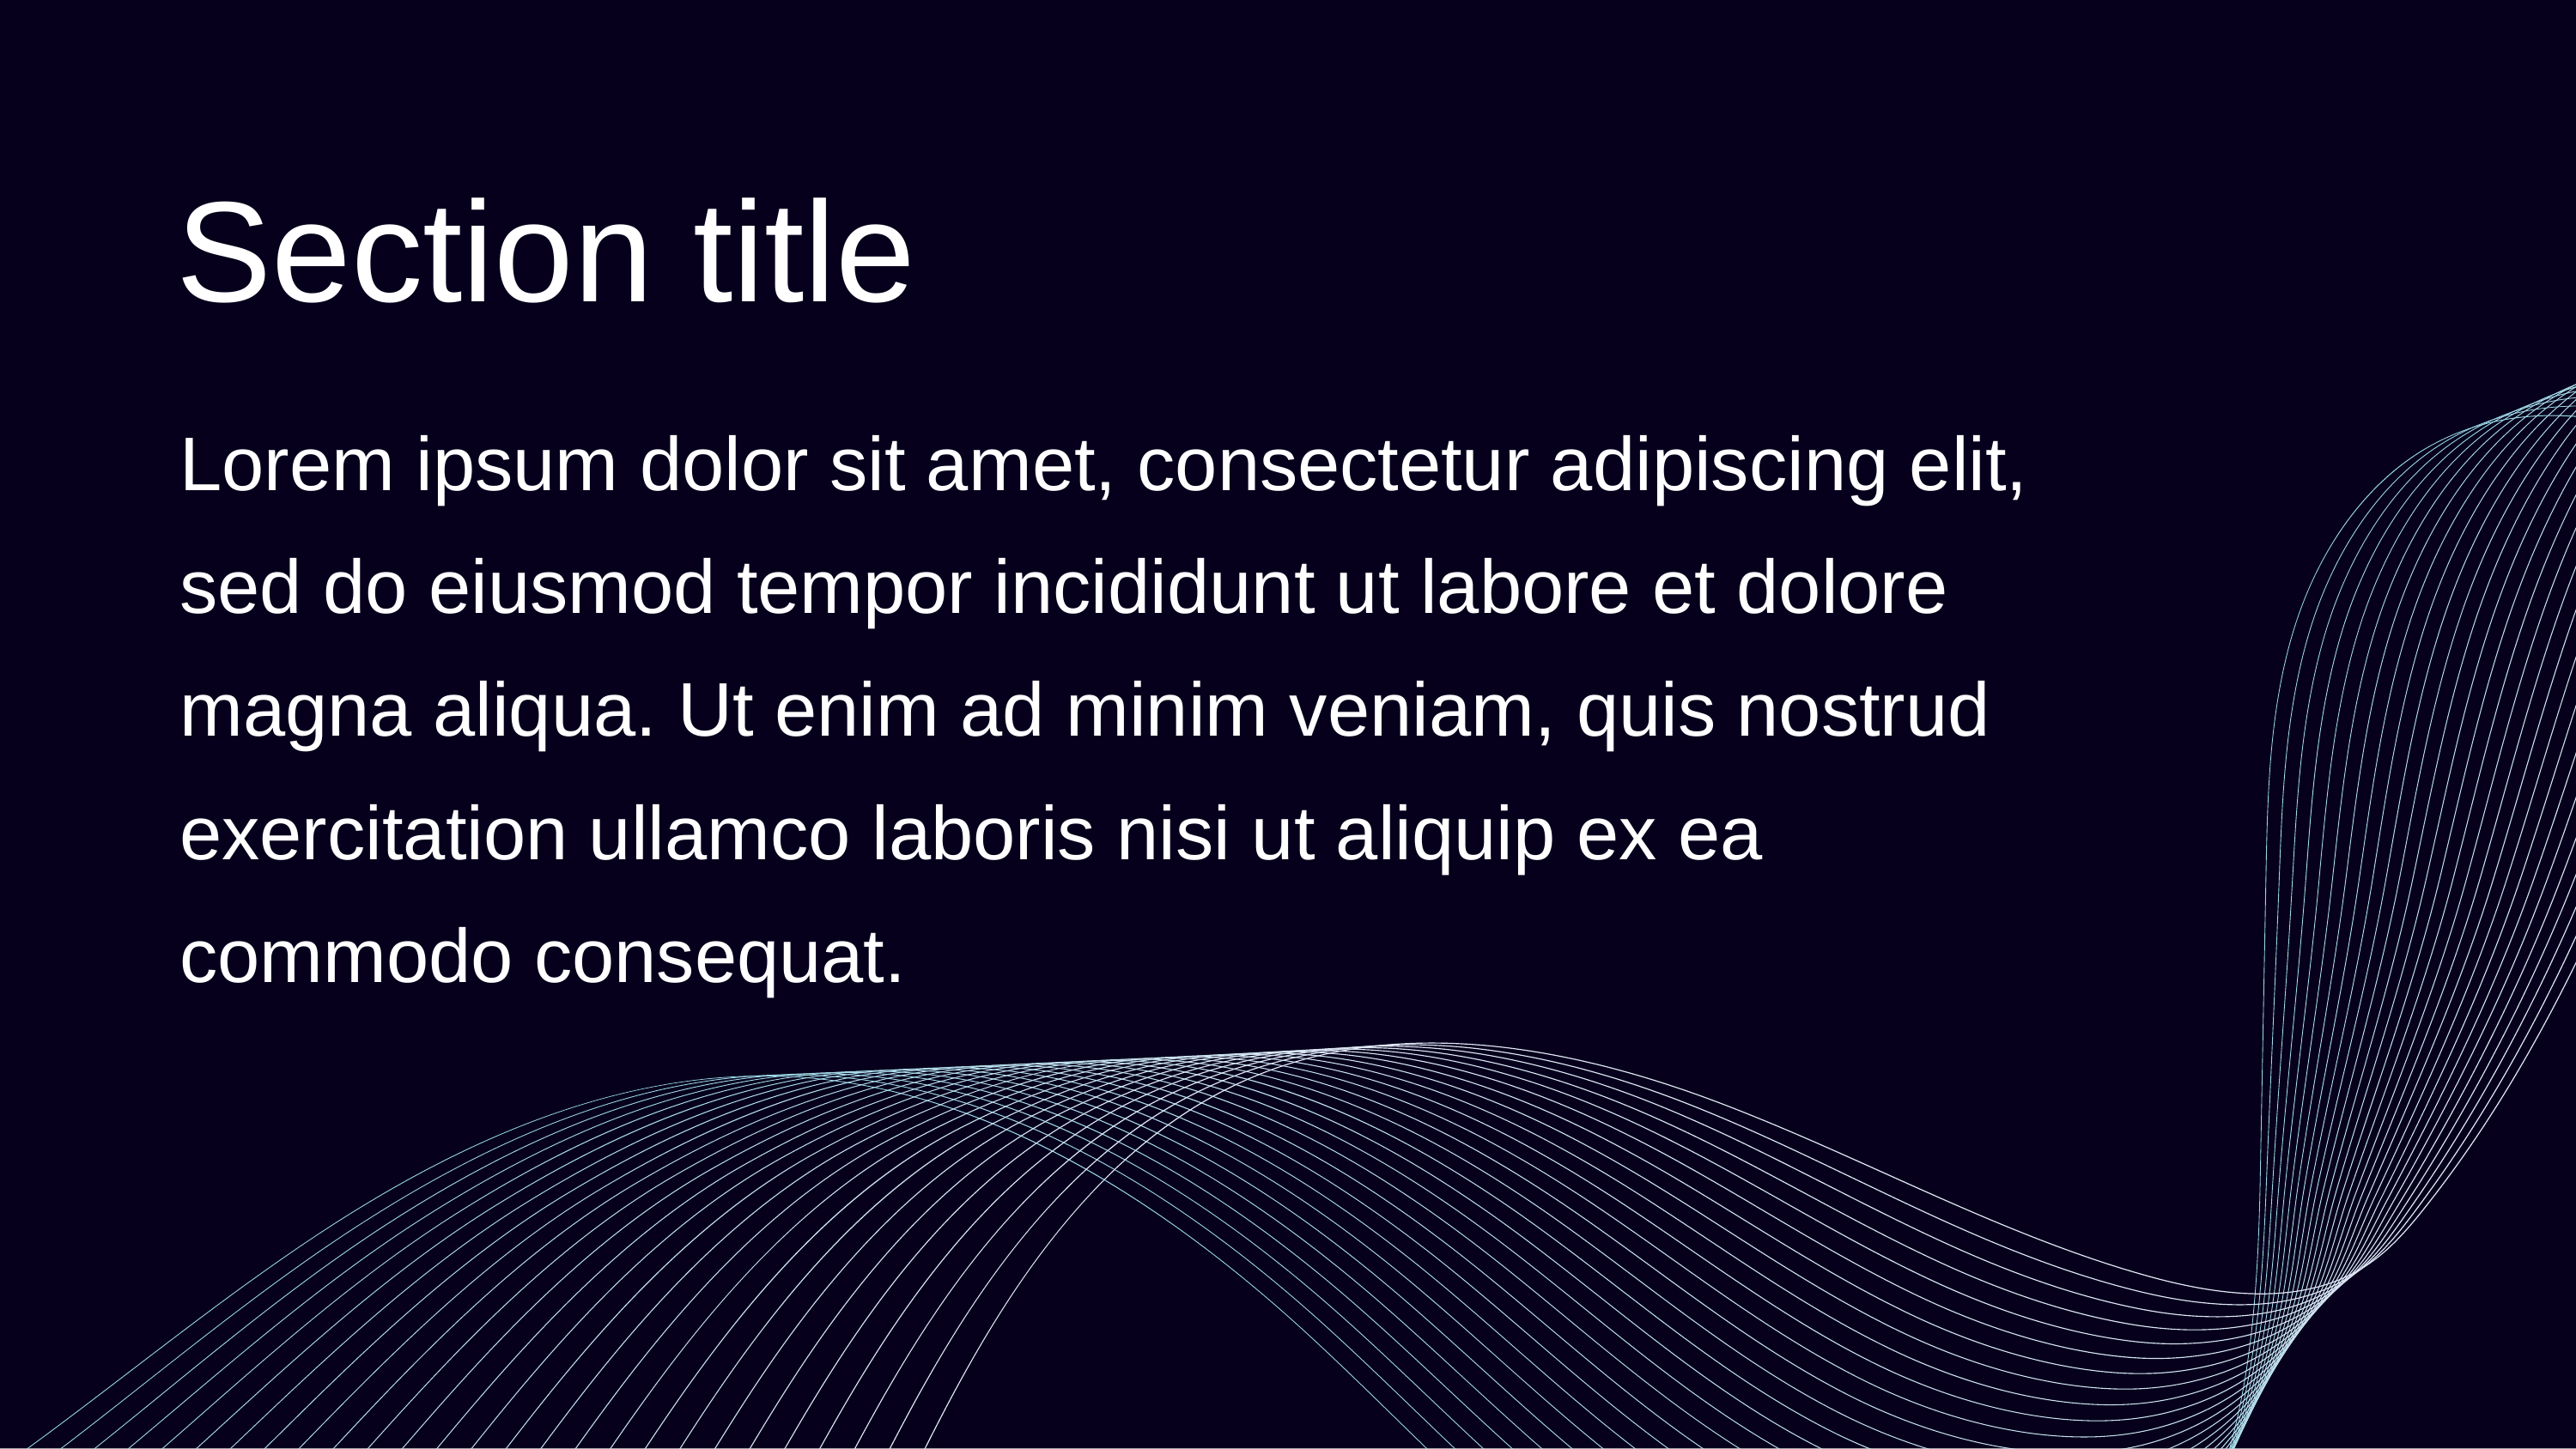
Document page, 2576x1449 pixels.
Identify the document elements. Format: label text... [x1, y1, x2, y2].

text_box Lorem ipsum dolor sit amet, consectetur adipiscing elit, sed do eiusmod tempor incididunt ut labore et dolore magna aliqua. Ut enim ad minim veniam, quis nostrud exercitation ullamco laboris nisi ut aliquip ex ea commodo consequat. [178, 380, 2087, 998]
title Section title [174, 156, 2448, 365]
